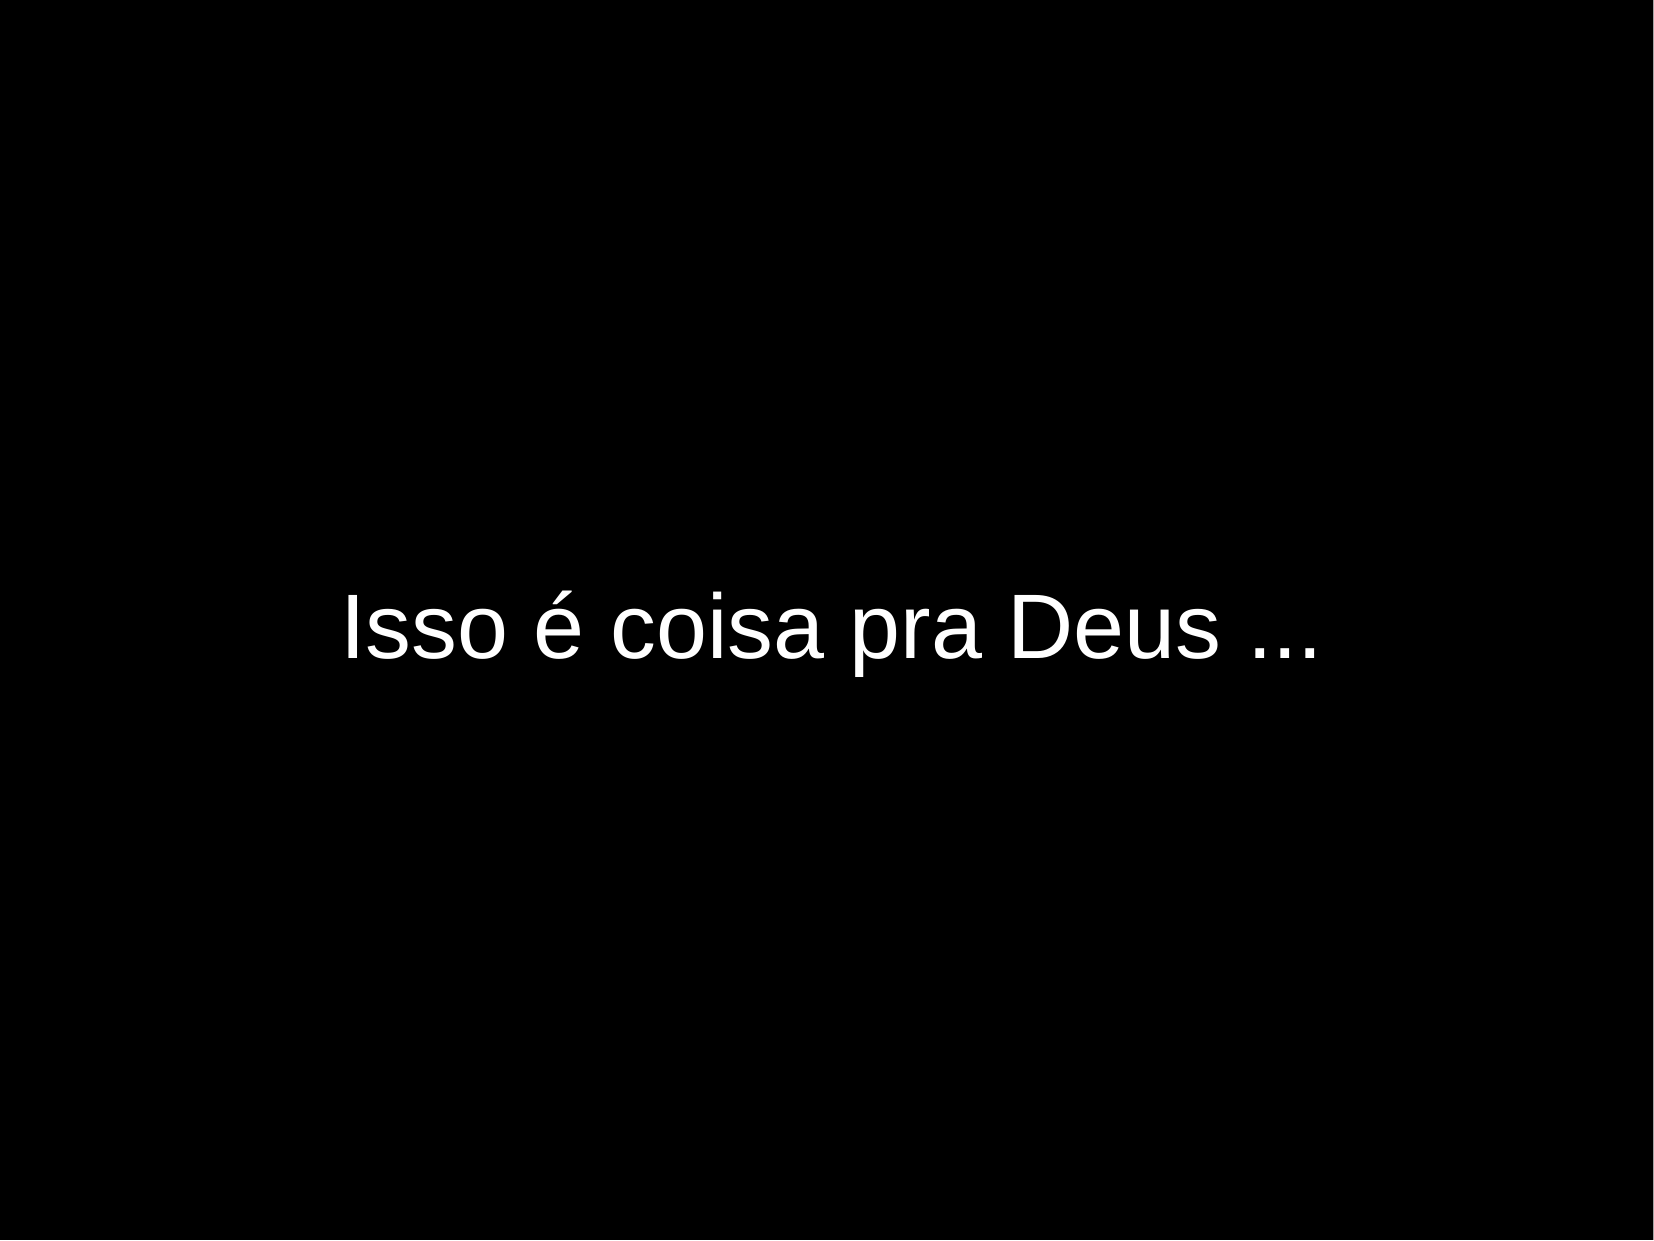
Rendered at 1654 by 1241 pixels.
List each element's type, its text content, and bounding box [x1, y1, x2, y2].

subtitle Isso é coisa pra Deus ... [35, 49, 1630, 1205]
